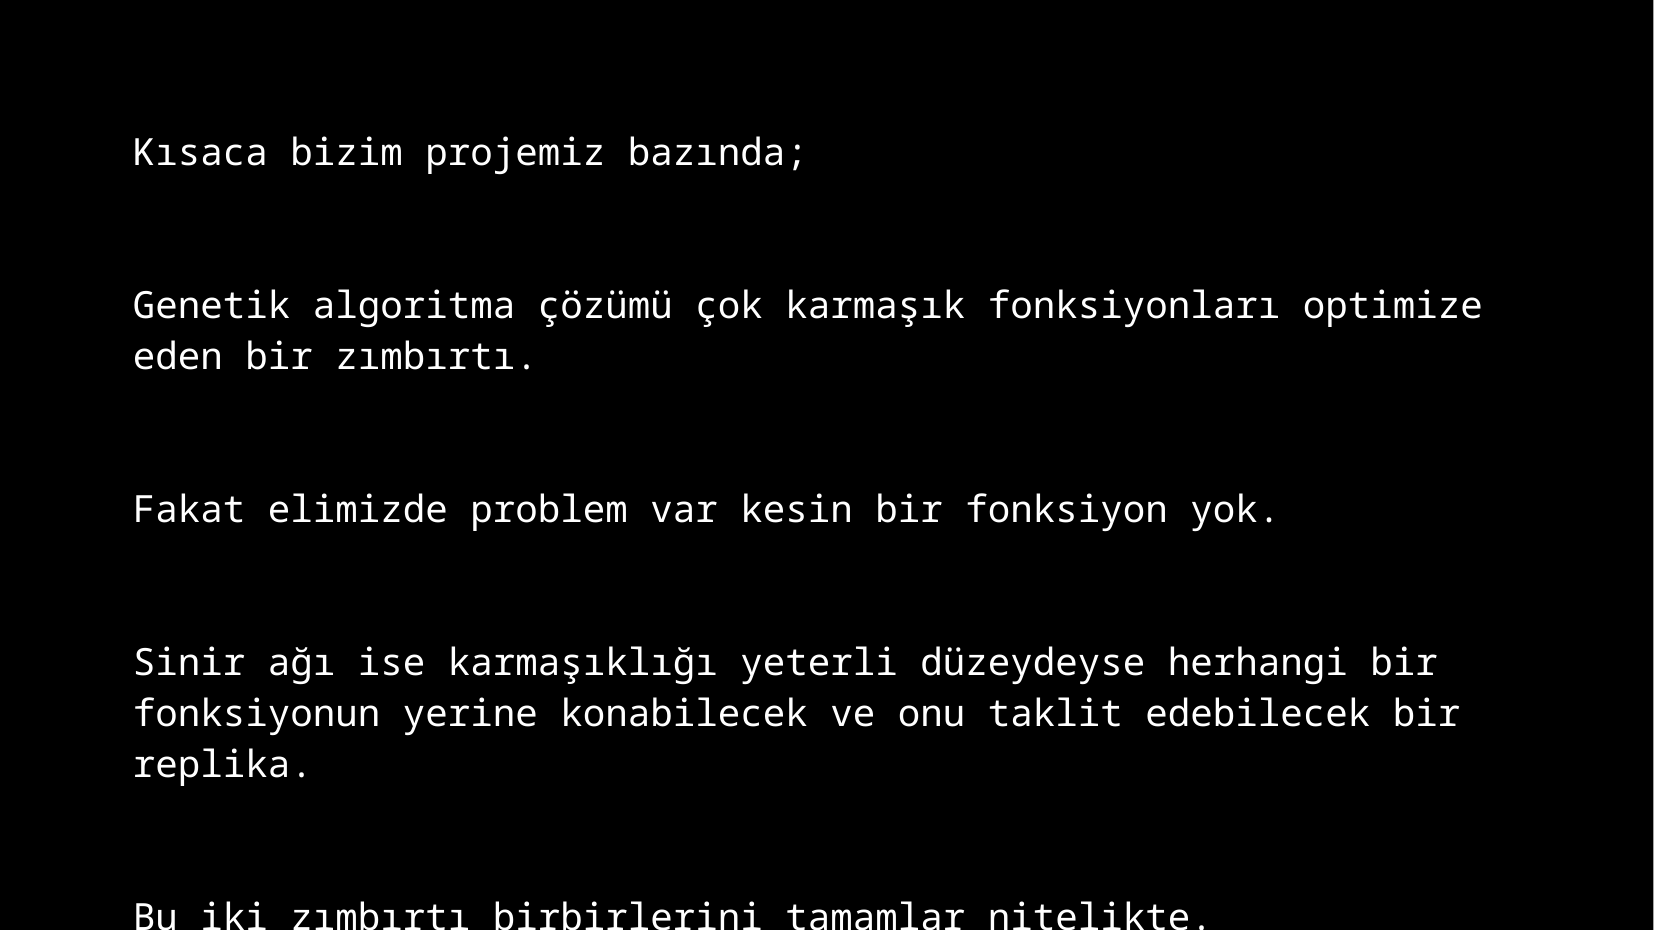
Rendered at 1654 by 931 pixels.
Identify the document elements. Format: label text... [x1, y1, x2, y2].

text_box Kısaca bizim projemiz bazında; Genetik algoritma çözümü çok karmaşık fonksiyonları optimize eden bir zımbırtı. Fakat elimizde problem var kesin bir fonksiyon yok. Sinir ağı ise karmaşıklığı yeterli düzeydeyse herhangi bir fonksiyonun yerine konabilecek ve onu taklit edebilecek bir replika. Bu iki zımbırtı birbirlerini tamamlar nitelikte. [118, 118, 1536, 827]
